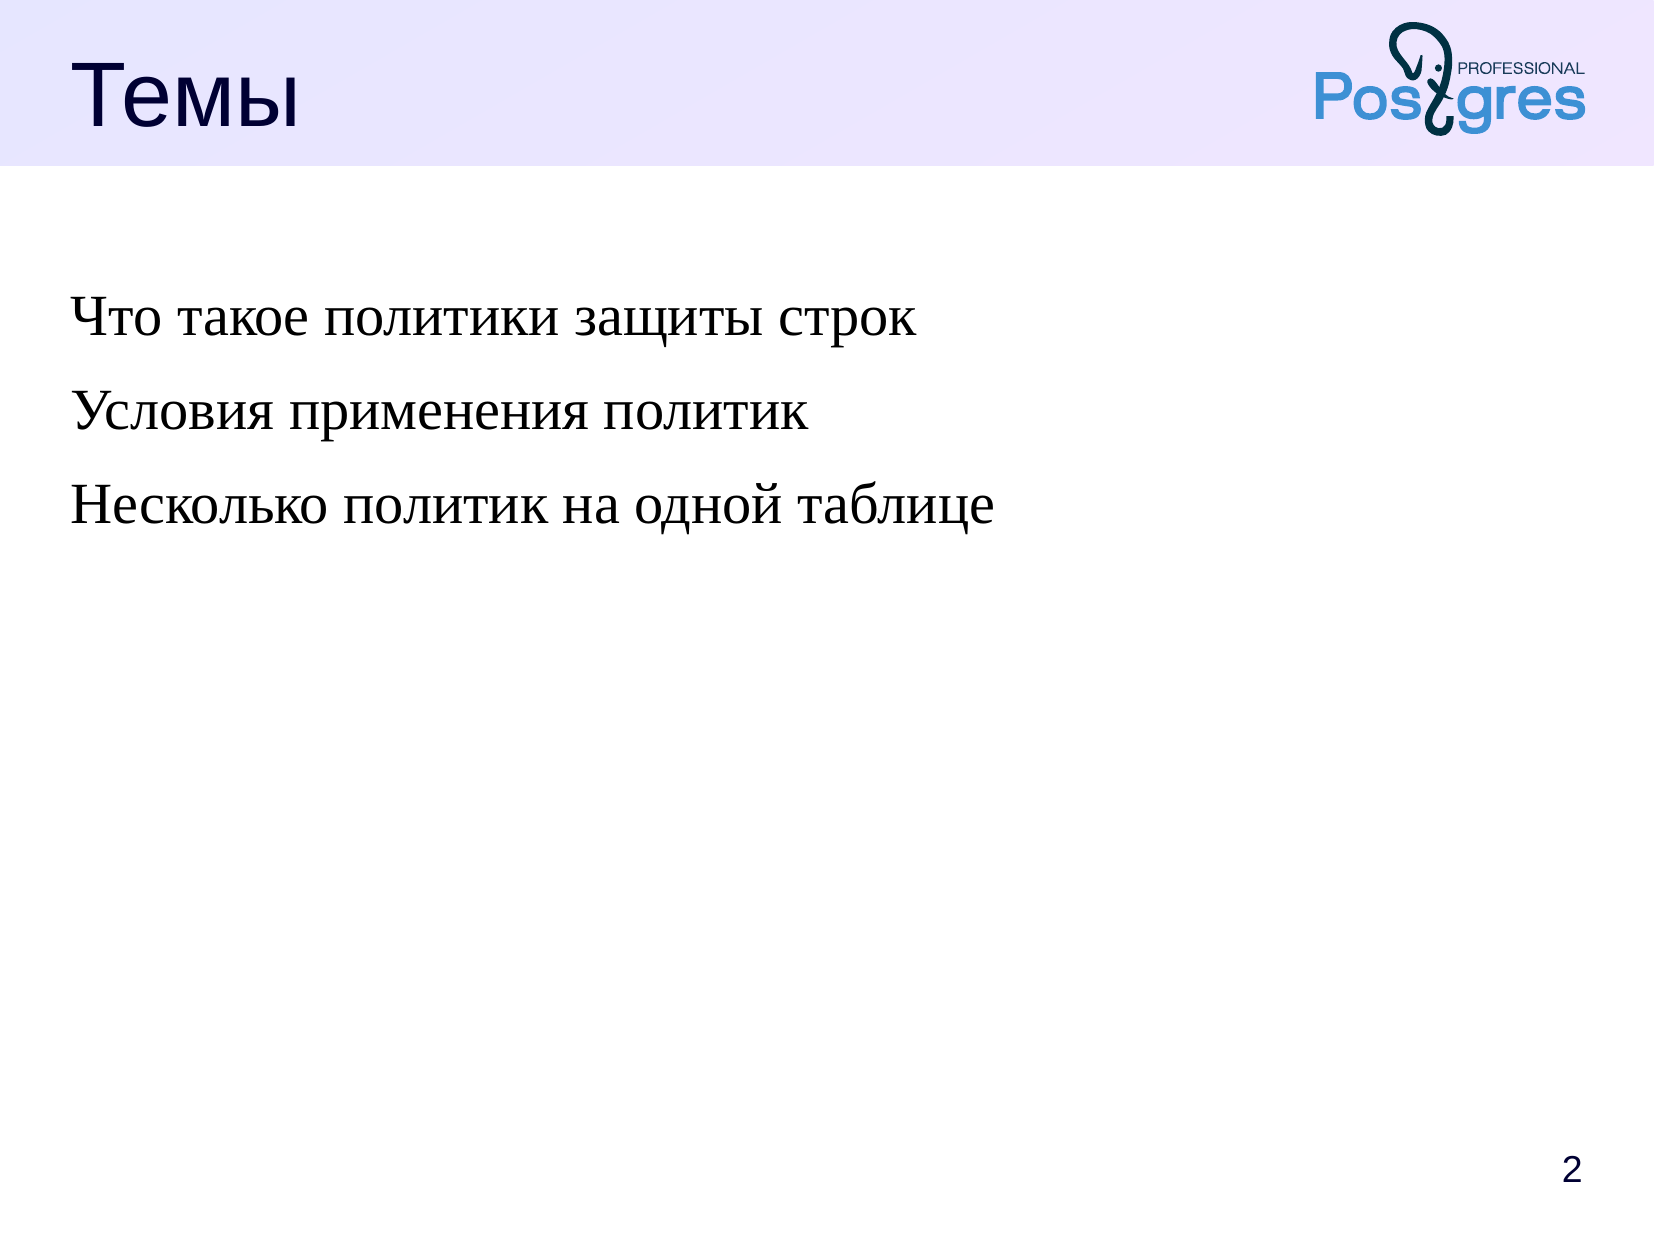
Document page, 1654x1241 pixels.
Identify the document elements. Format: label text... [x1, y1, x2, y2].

list Что такое политики защиты строк Условия применения политик Несколько политик на одной таблице [70, 283, 1583, 1134]
title Темы [70, 43, 1241, 147]
